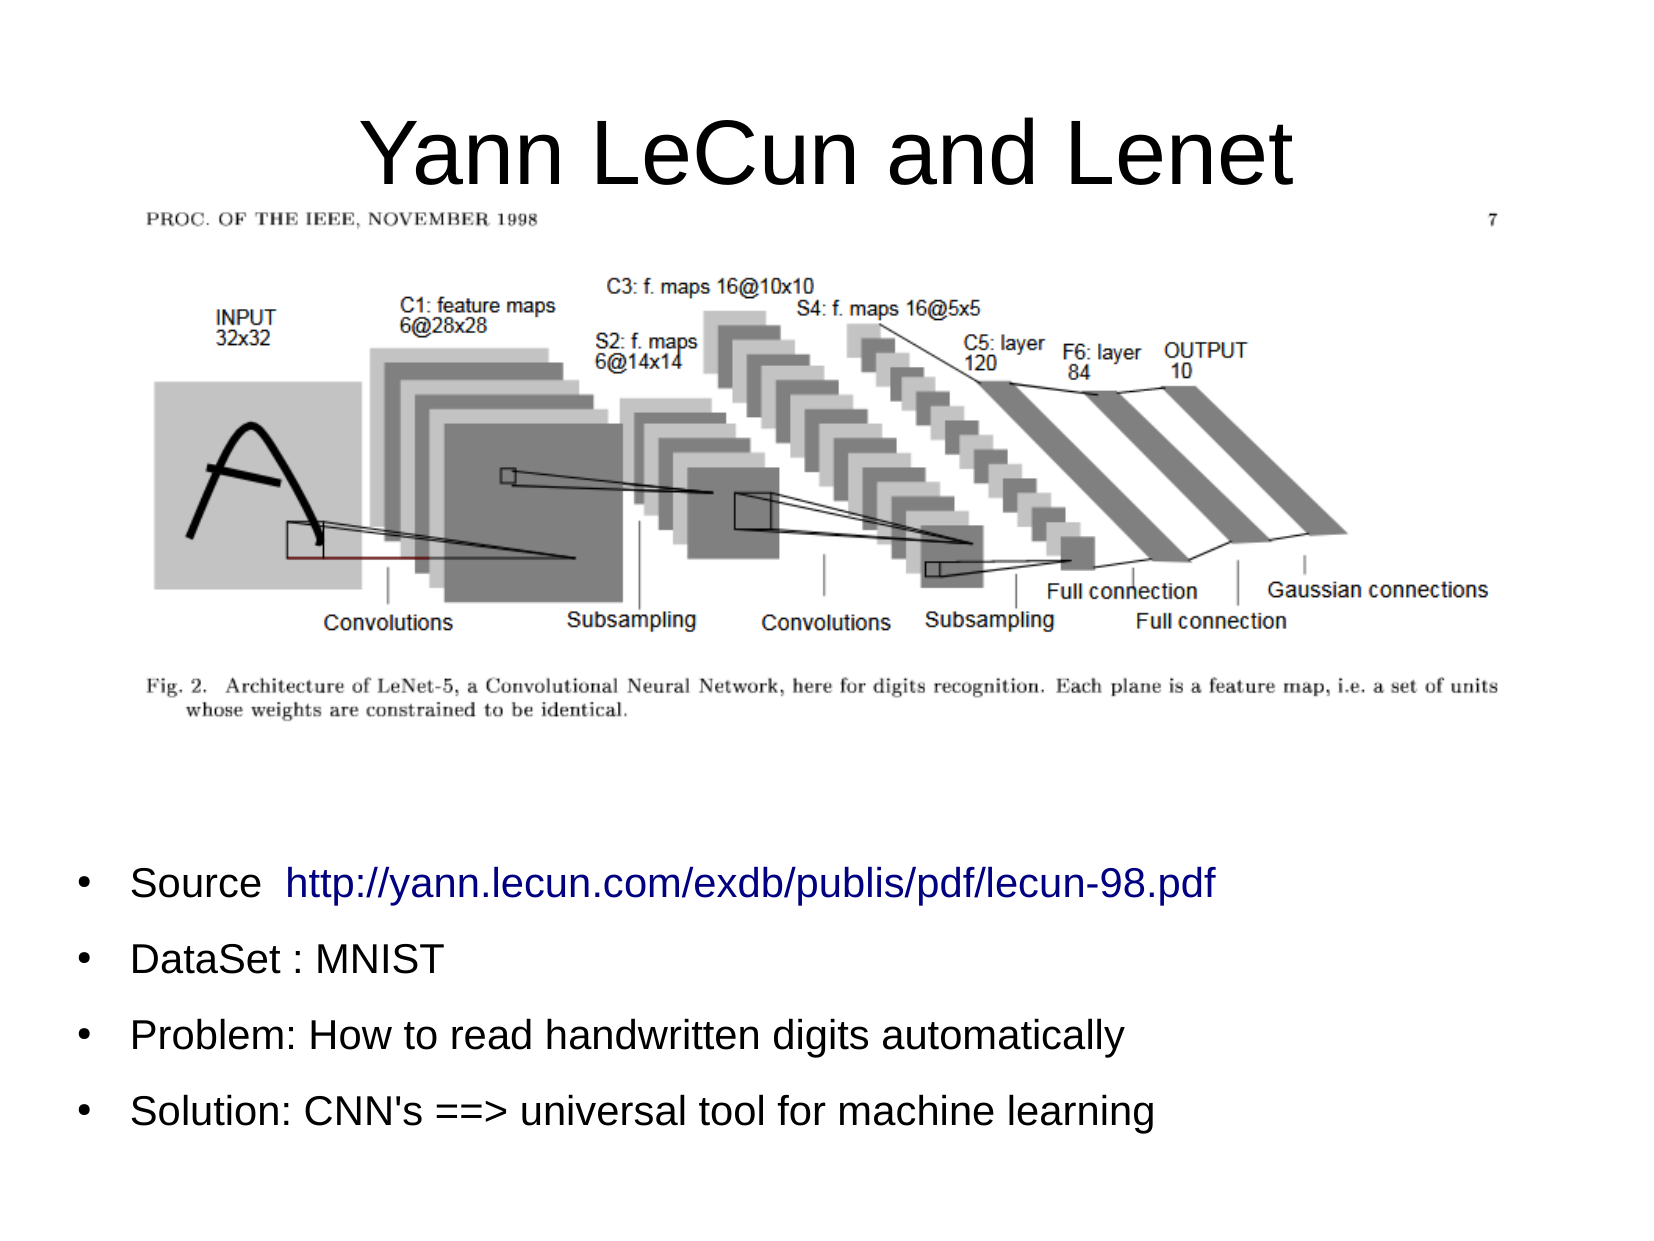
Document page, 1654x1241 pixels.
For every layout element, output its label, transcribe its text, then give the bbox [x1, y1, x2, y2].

list Source http://yann.lecun.com/exdb/publis/pdf/lecun-98.pdf DataSet : MNIST Problem: How to read handwritten digits automatically Solution: CNN's ==> universal tool for machine learning [59, 755, 1548, 1240]
title Yann LeCun and Lenet [82, 49, 1571, 257]
picture [140, 200, 1524, 762]
